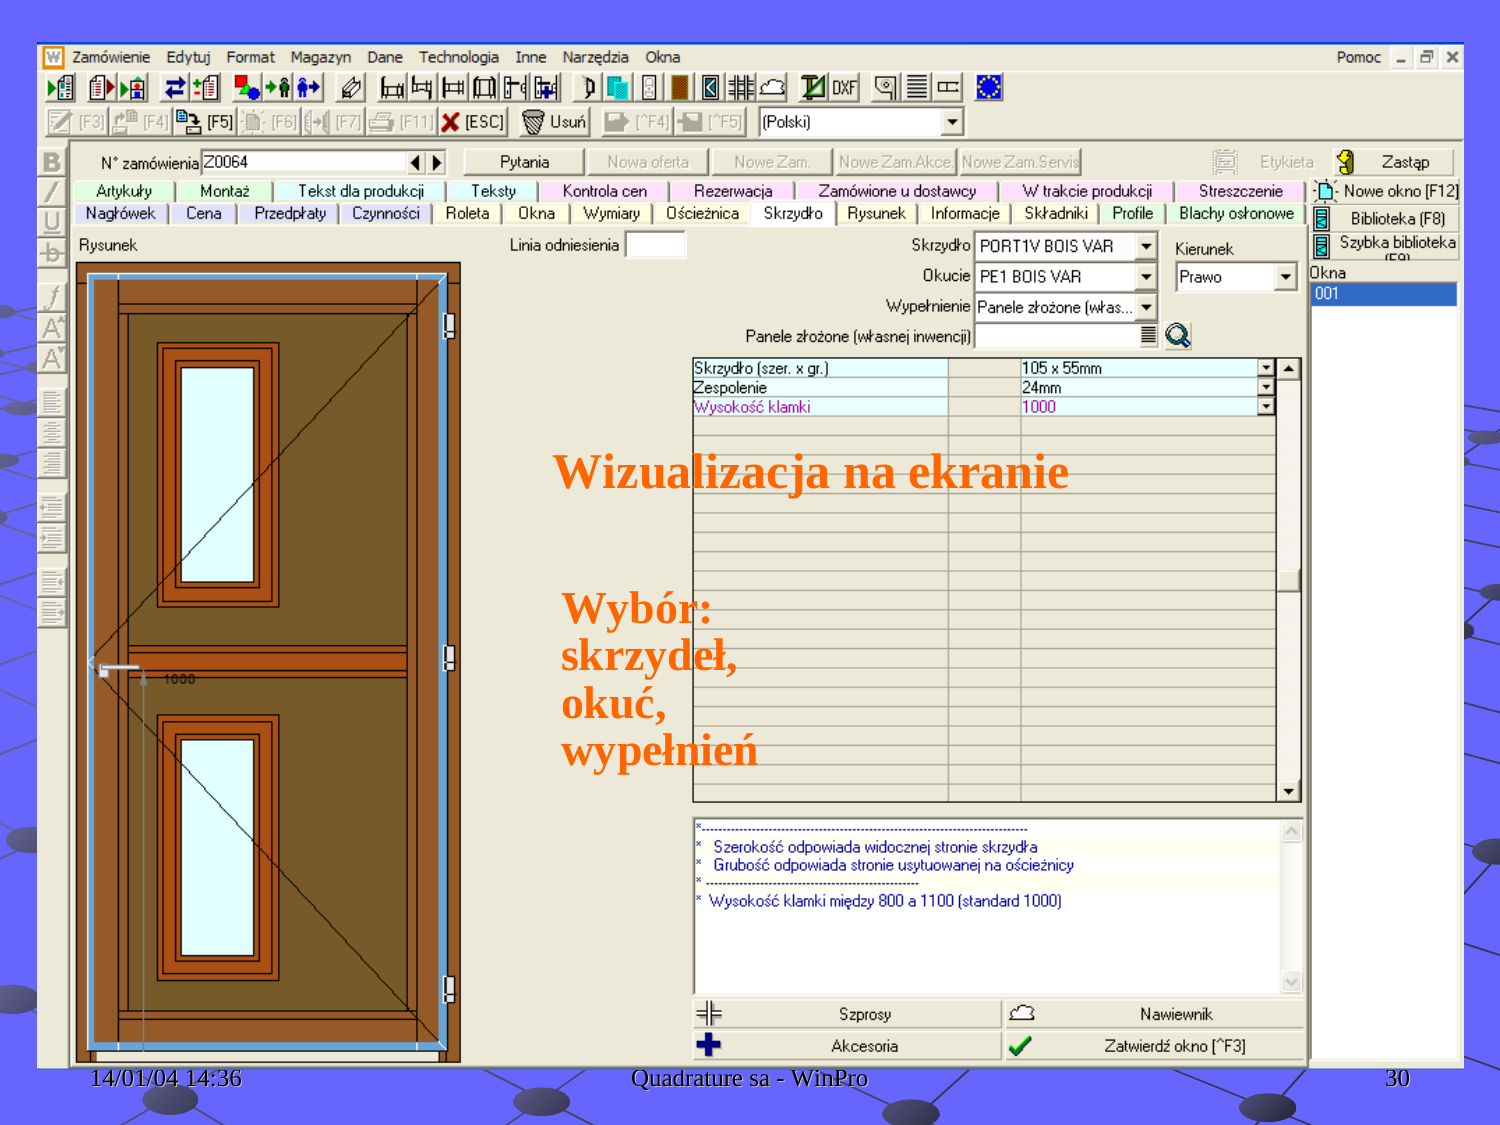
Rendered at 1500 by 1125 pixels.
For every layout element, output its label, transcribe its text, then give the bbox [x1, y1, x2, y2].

picture [37, 42, 1464, 1070]
text_box Wybór: skrzydeł, okuć, wypełnień [560, 586, 814, 775]
text_box Wizualizacja na ekranie [552, 447, 1090, 499]
